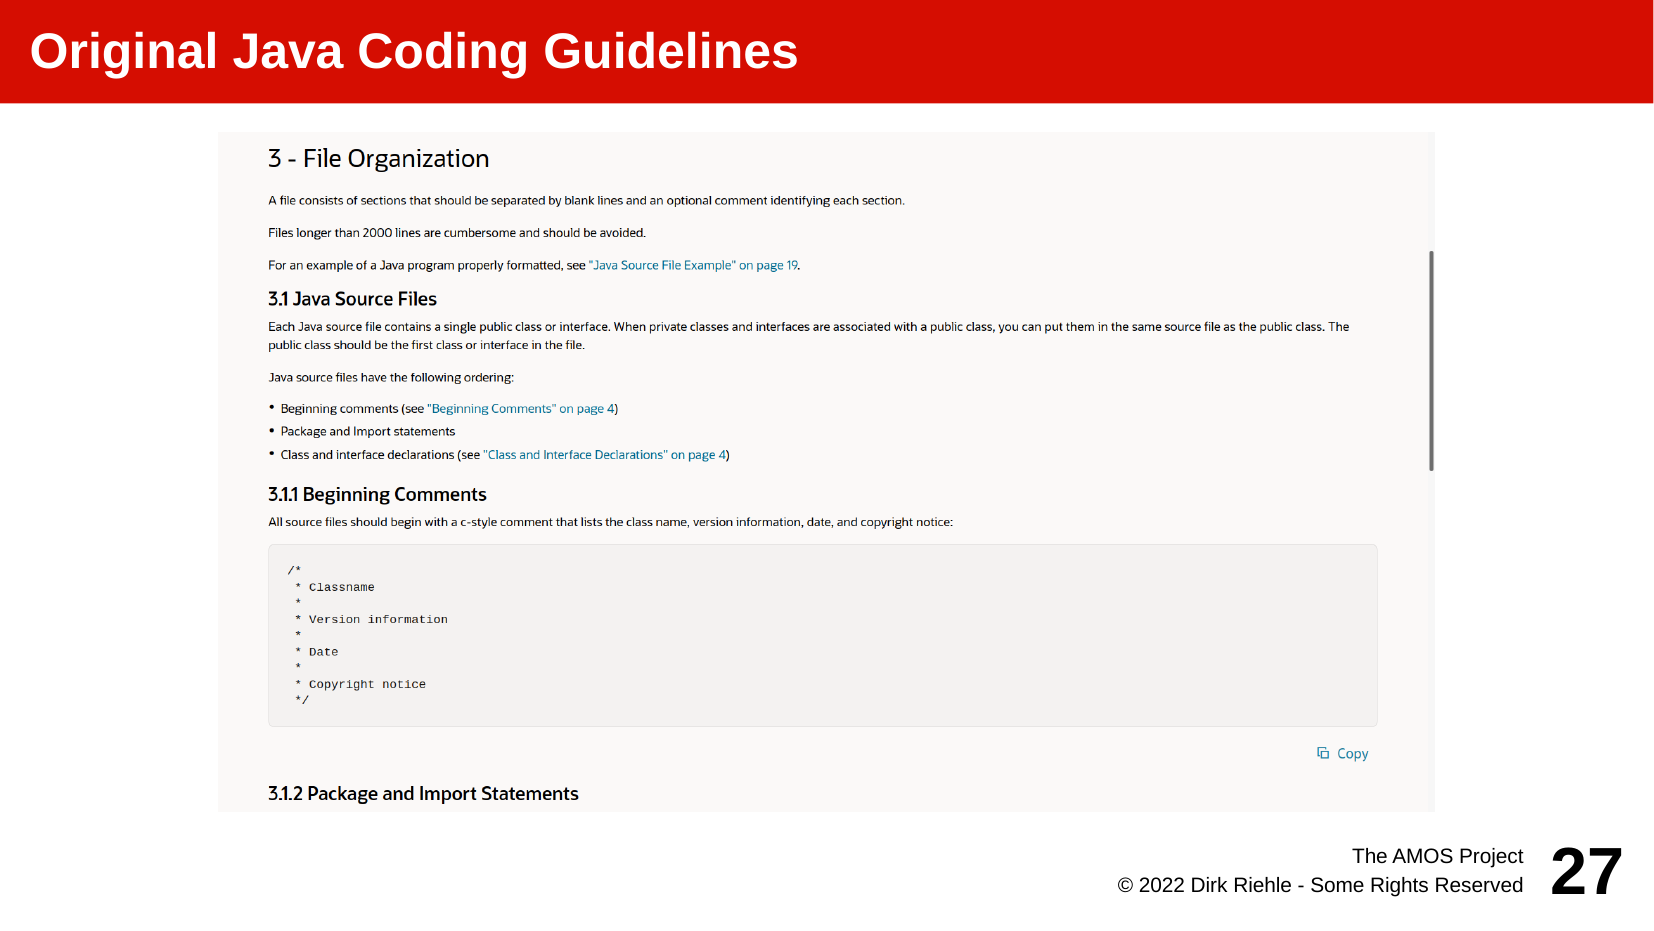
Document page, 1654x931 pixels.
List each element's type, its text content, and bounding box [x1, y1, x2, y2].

title Original Java Coding Guidelines [0, 0, 1654, 104]
picture [218, 132, 1435, 813]
